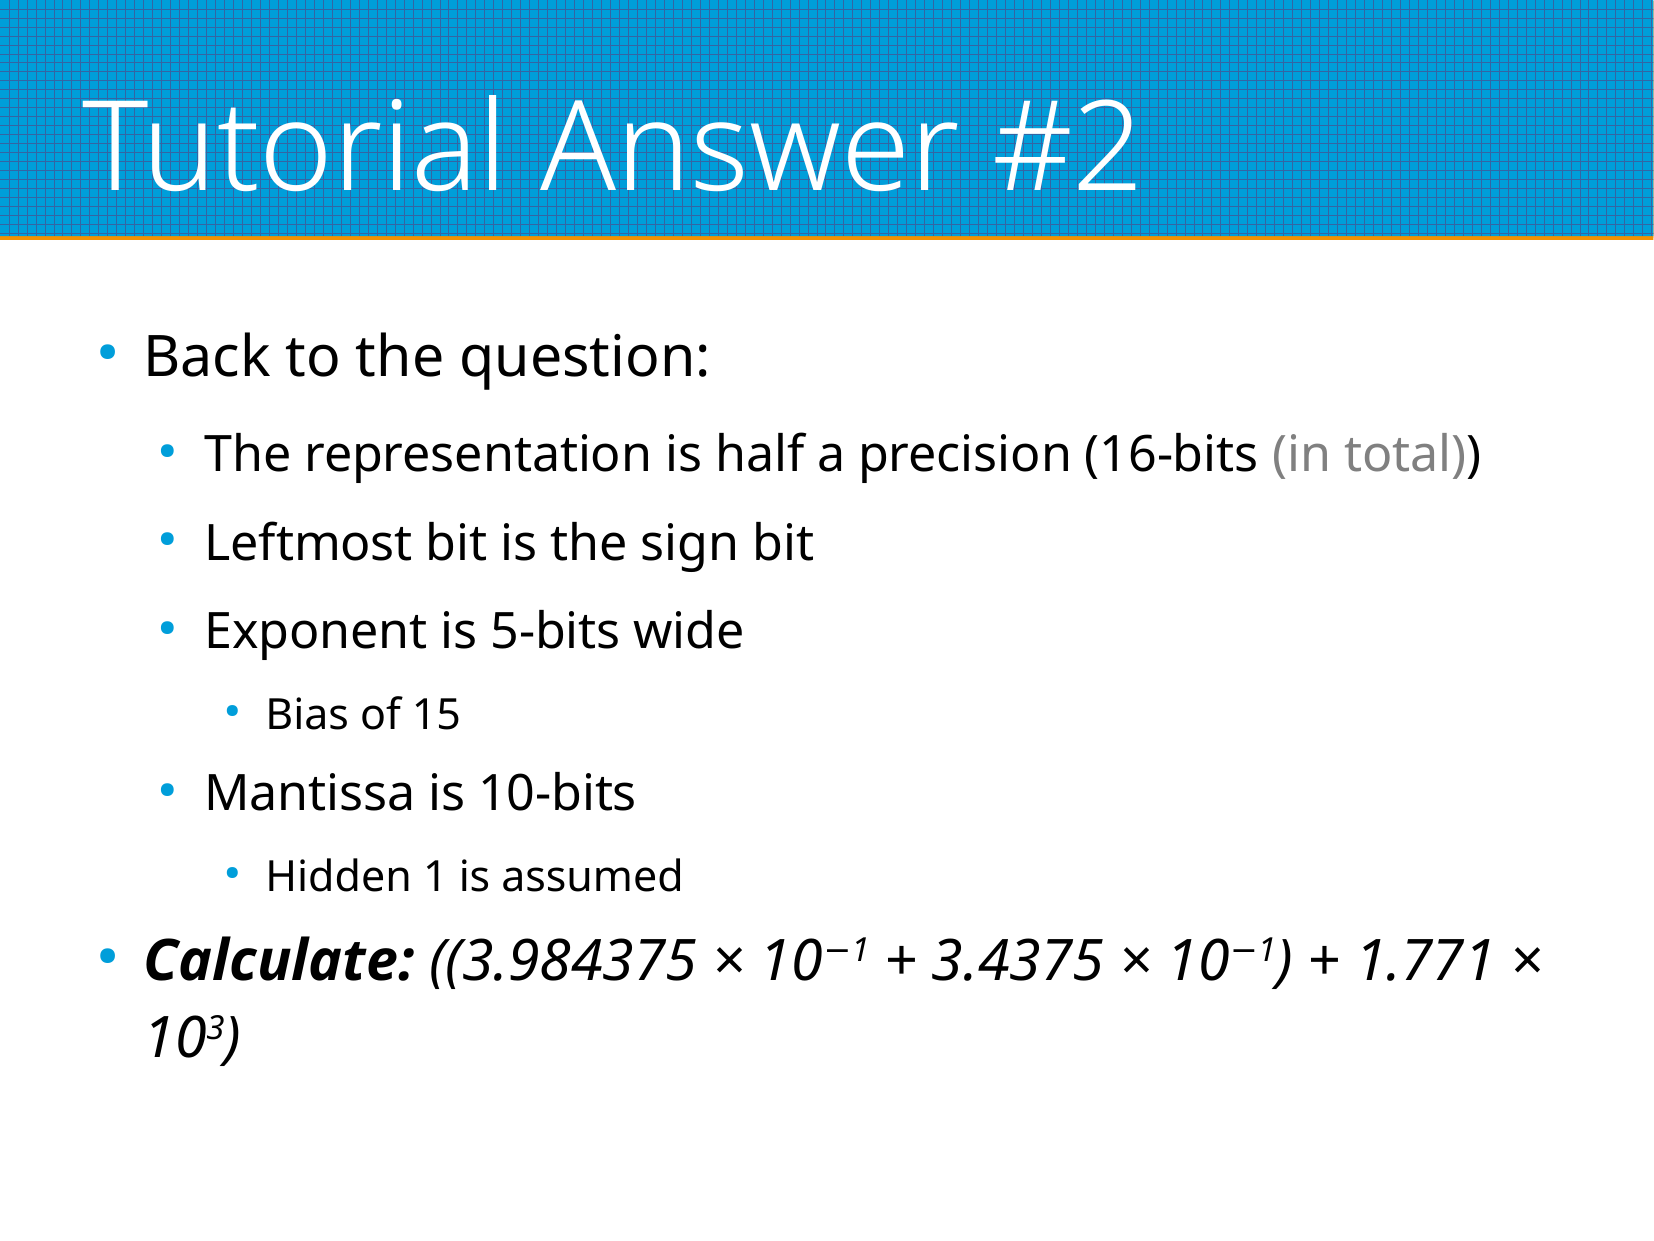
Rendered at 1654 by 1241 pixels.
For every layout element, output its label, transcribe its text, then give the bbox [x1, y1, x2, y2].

list Back to the question: The representation is half a precision (16-bits (in total)) Leftmost bit is the sign bit Exponent is 5-bits wide Bias of 15 Mantissa is 10-bits Hidden 1 is assumed Calculate: ((3.984375 × 10−1 + 3.4375 × 10−1) + 1.771 × 103) [82, 314, 1563, 1081]
title Tutorial Answer #2 [82, 19, 1571, 227]
